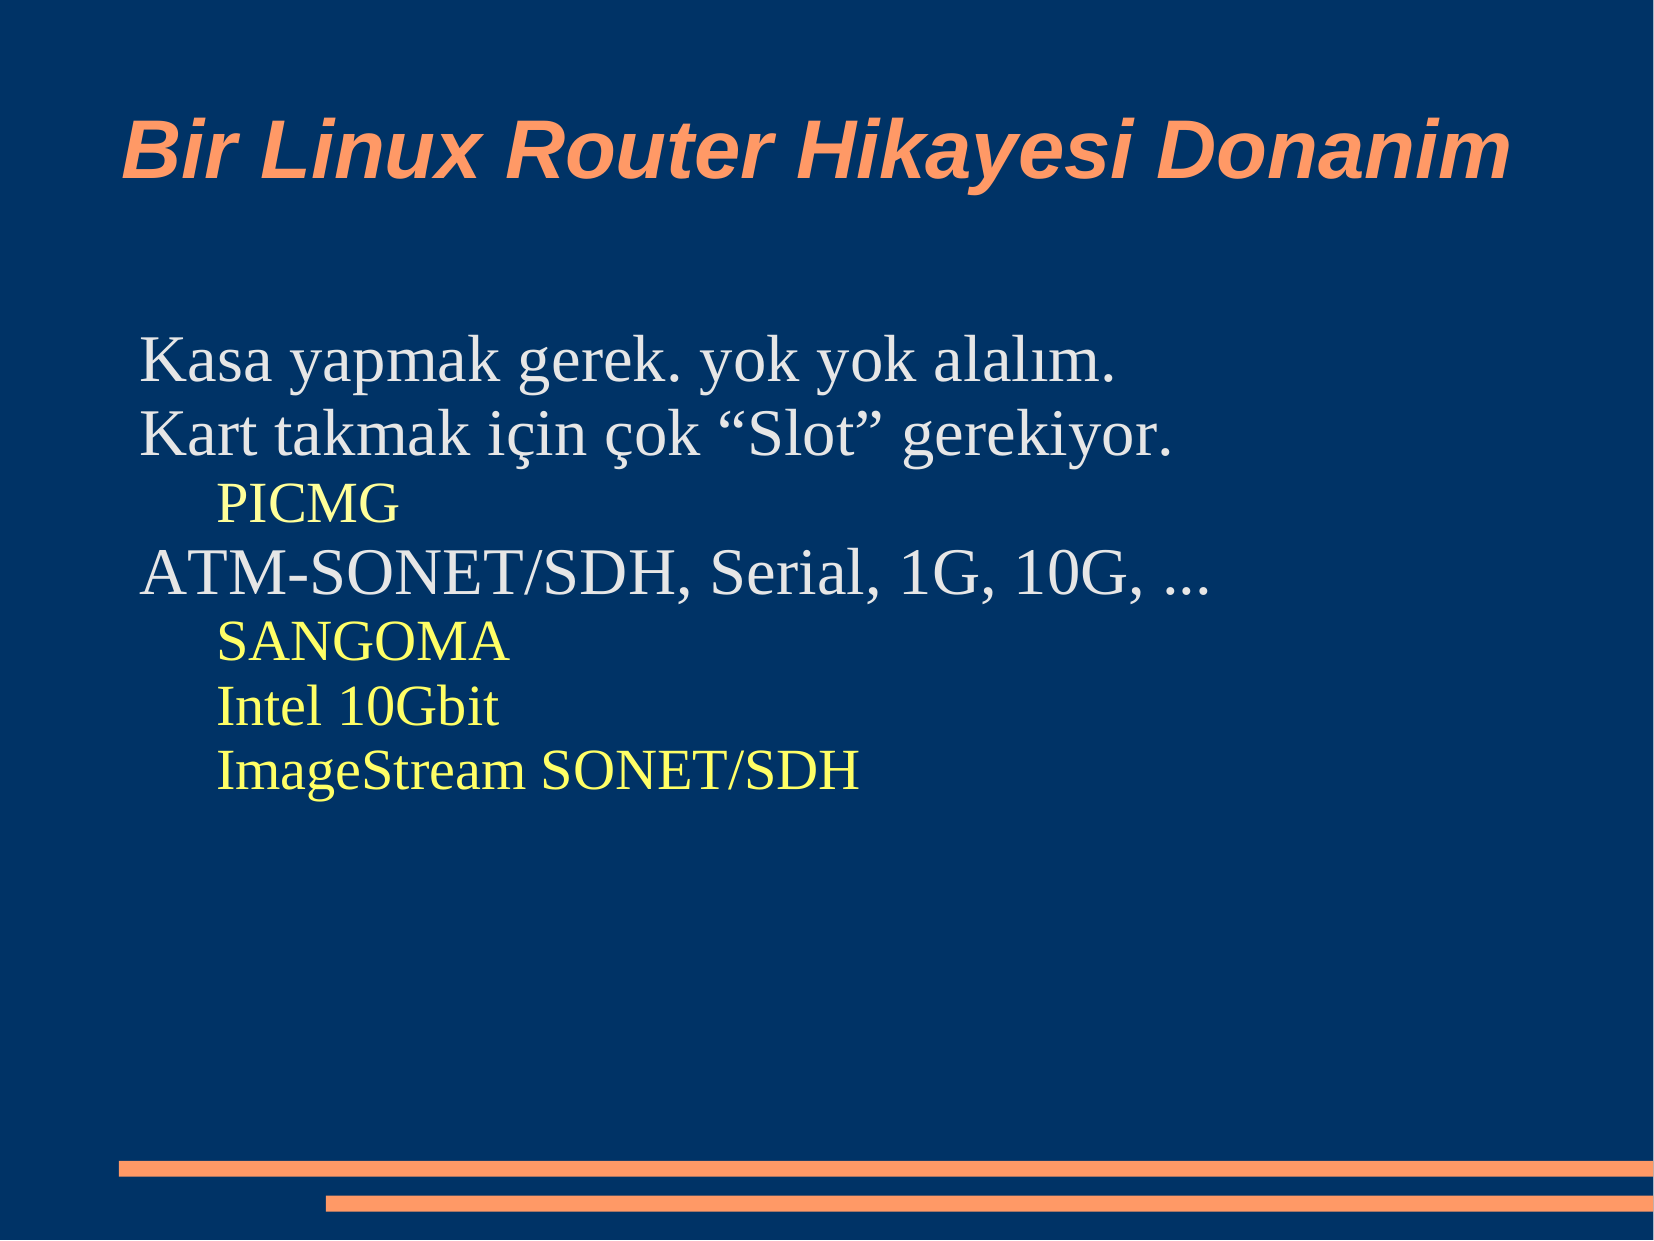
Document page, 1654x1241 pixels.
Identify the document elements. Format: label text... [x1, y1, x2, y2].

list Kasa yapmak gerek. yok yok alalım. Kart takmak için çok “Slot” gerekiyor. PICMG ATM-SONET/SDH, Serial, 1G, 10G, ... SANGOMA Intel 10Gbit ImageStream SONET/SDH [121, 321, 1561, 1132]
title Bir Linux Router Hikayesi Donanim [121, 46, 1534, 254]
